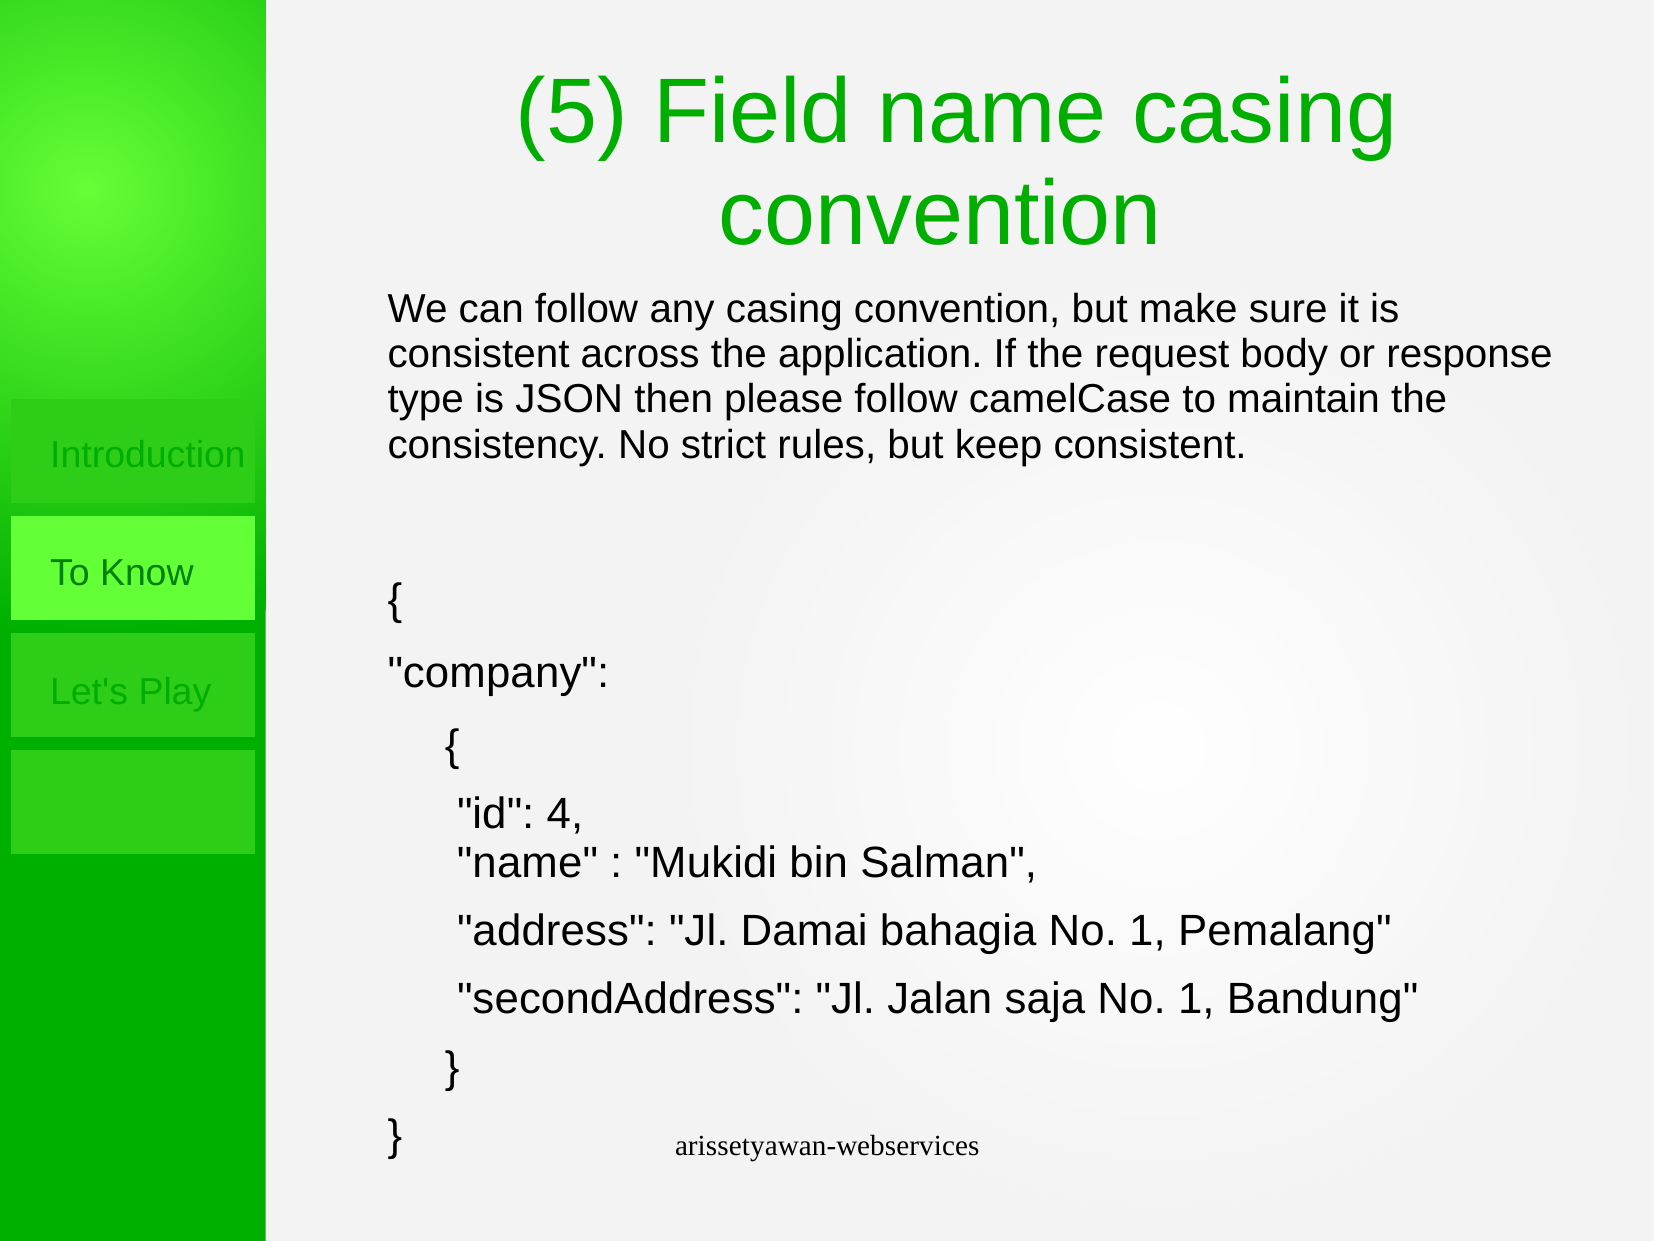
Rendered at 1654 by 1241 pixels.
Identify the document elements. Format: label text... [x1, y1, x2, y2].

list We can follow any casing convention, but make sure it is consistent across the application. If the request body or response type is JSON then please follow camelCase to maintain the consistency. No strict rules, but keep consistent. { "company": { "id": 4, "name" : "Mukidi bin Salman", "address": "Jl. Damai bahagia No. 1, Pemalang" "secondAddress": "Jl. Jalan saja No. 1, Bandung" } } [330, 285, 1591, 1171]
title (5) Field name casing convention [250, 58, 1631, 266]
text_box Introduction [35, 425, 319, 483]
text_box Let's Play [35, 663, 265, 720]
text_box To Know [35, 544, 252, 602]
